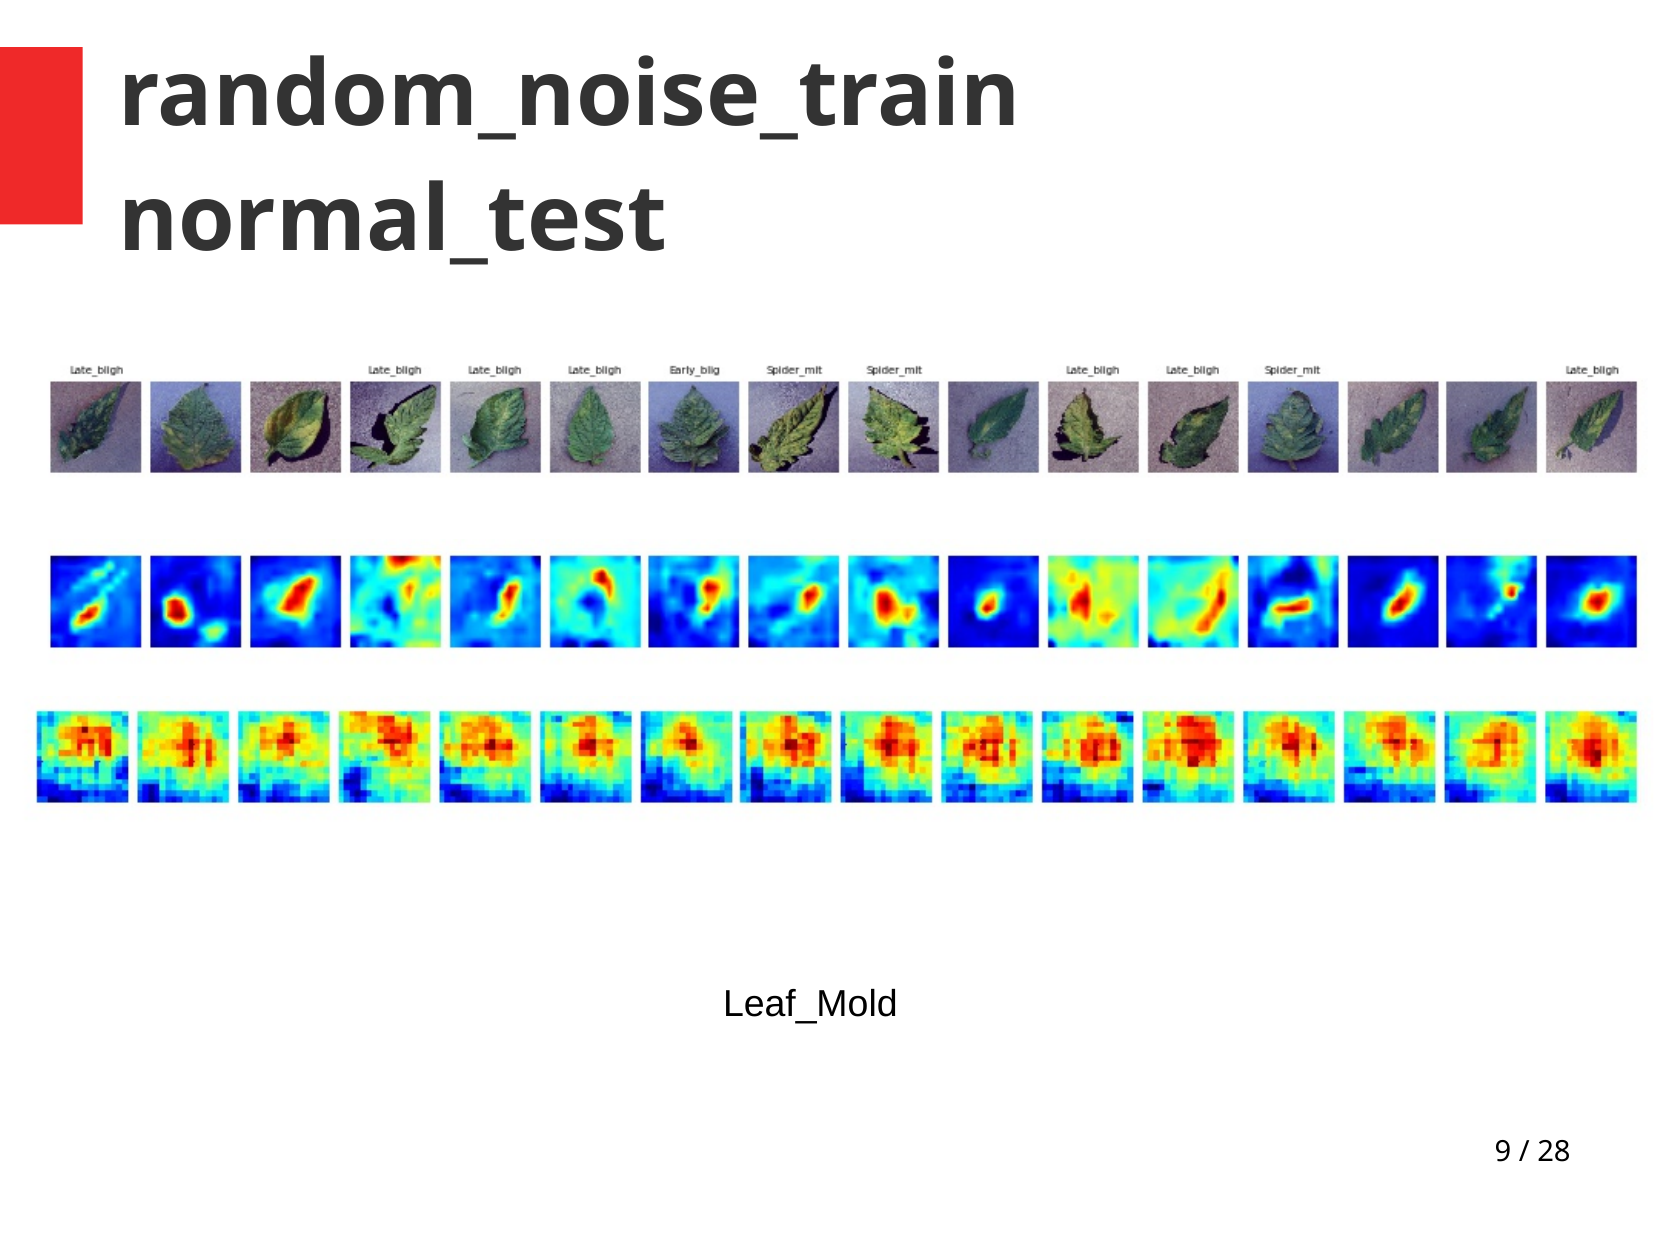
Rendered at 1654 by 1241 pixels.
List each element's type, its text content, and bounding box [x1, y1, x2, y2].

title random_noise_train normal_test [118, 45, 1571, 260]
text_box Leaf_Mold [708, 975, 913, 1032]
picture [0, 539, 1654, 685]
picture [0, 696, 1654, 841]
picture [0, 354, 1654, 511]
